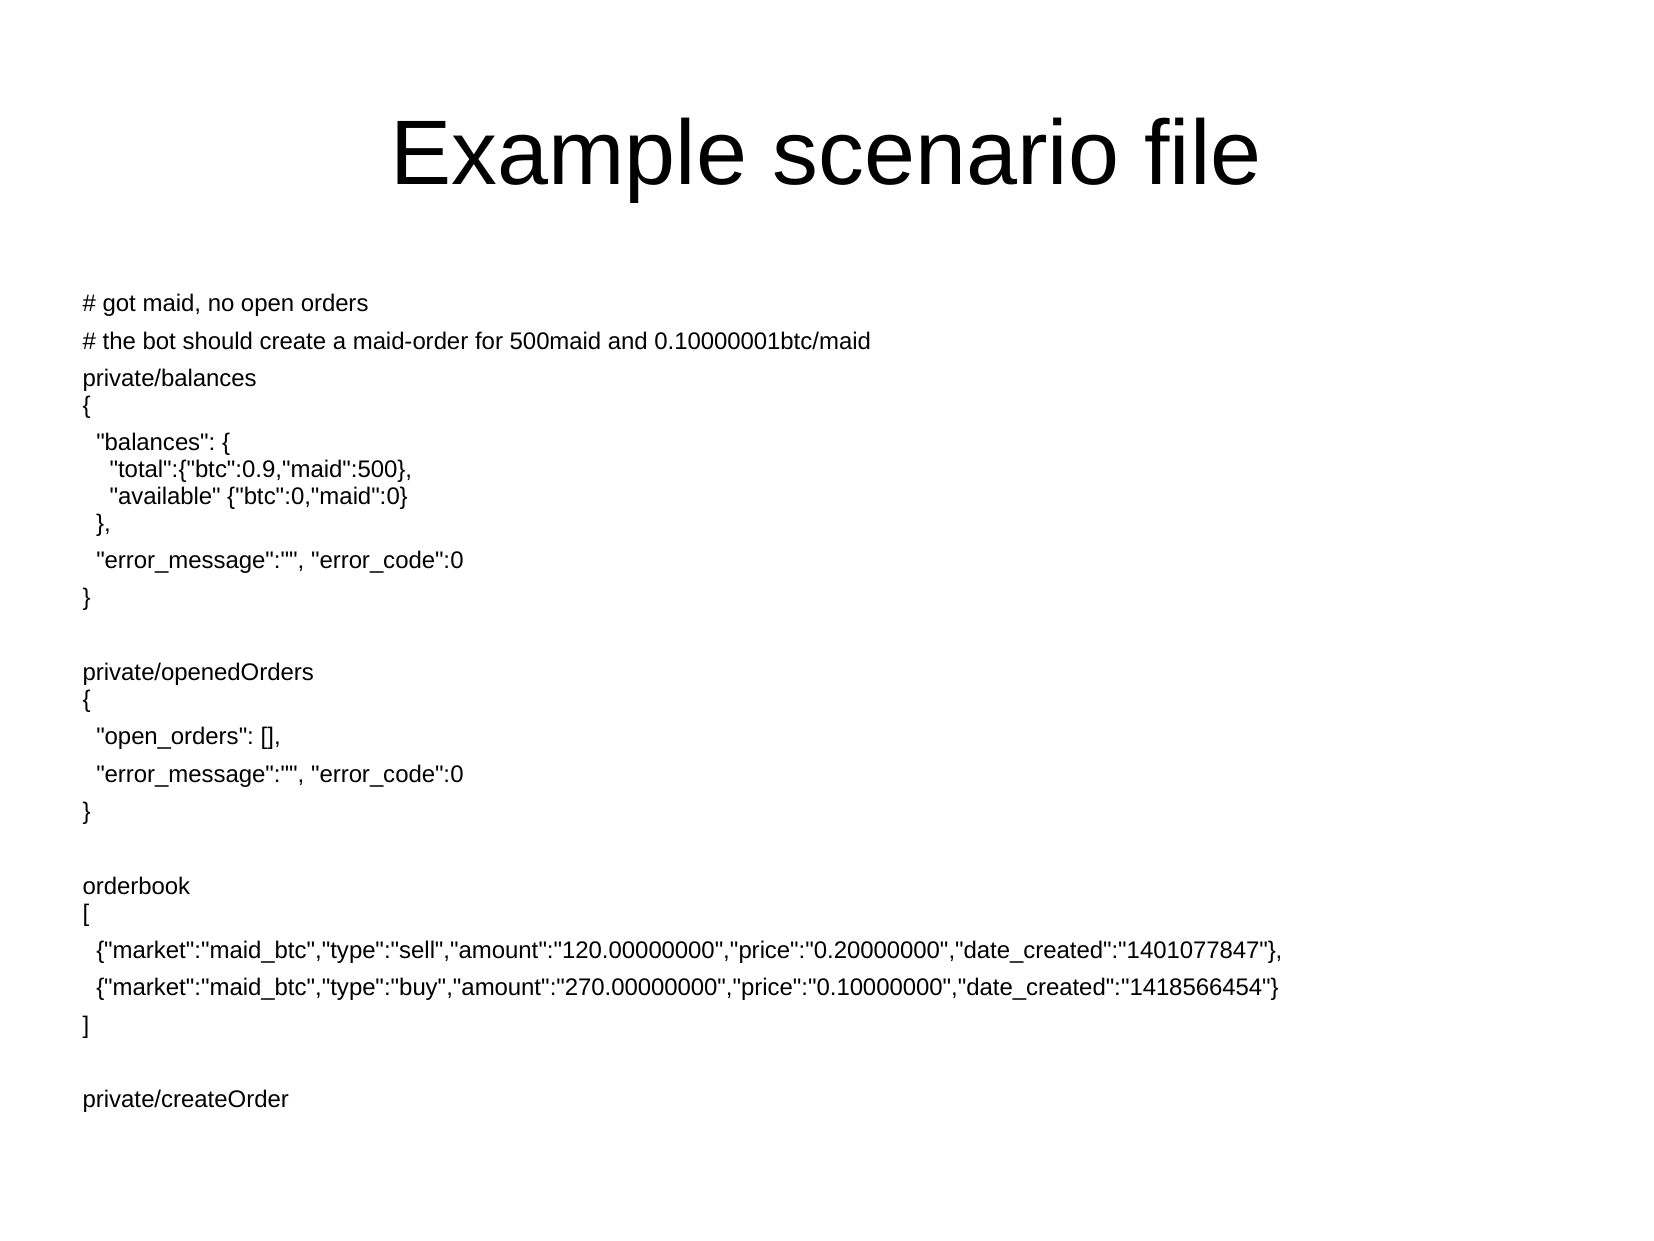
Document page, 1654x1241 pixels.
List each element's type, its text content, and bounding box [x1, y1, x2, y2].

list # got maid, no open orders # the bot should create a maid-order for 500maid and 0.10000001btc/maid private/balances { "balances": { "total":{"btc":0.9,"maid":500}, "available" {"btc":0,"maid":0} }, "error_message":"", "error_code":0 } private/openedOrders { "open_orders": [], "error_message":"", "error_code":0 } orderbook [ {"market":"maid_btc","type":"sell","amount":"120.00000000","price":"0.20000000","date_created":"1401077847"}, {"market":"maid_btc","type":"buy","amount":"270.00000000","price":"0.10000000","date_created":"1418566454"} ] private/createOrder [82, 290, 1571, 1126]
title Example scenario file [82, 49, 1571, 257]
